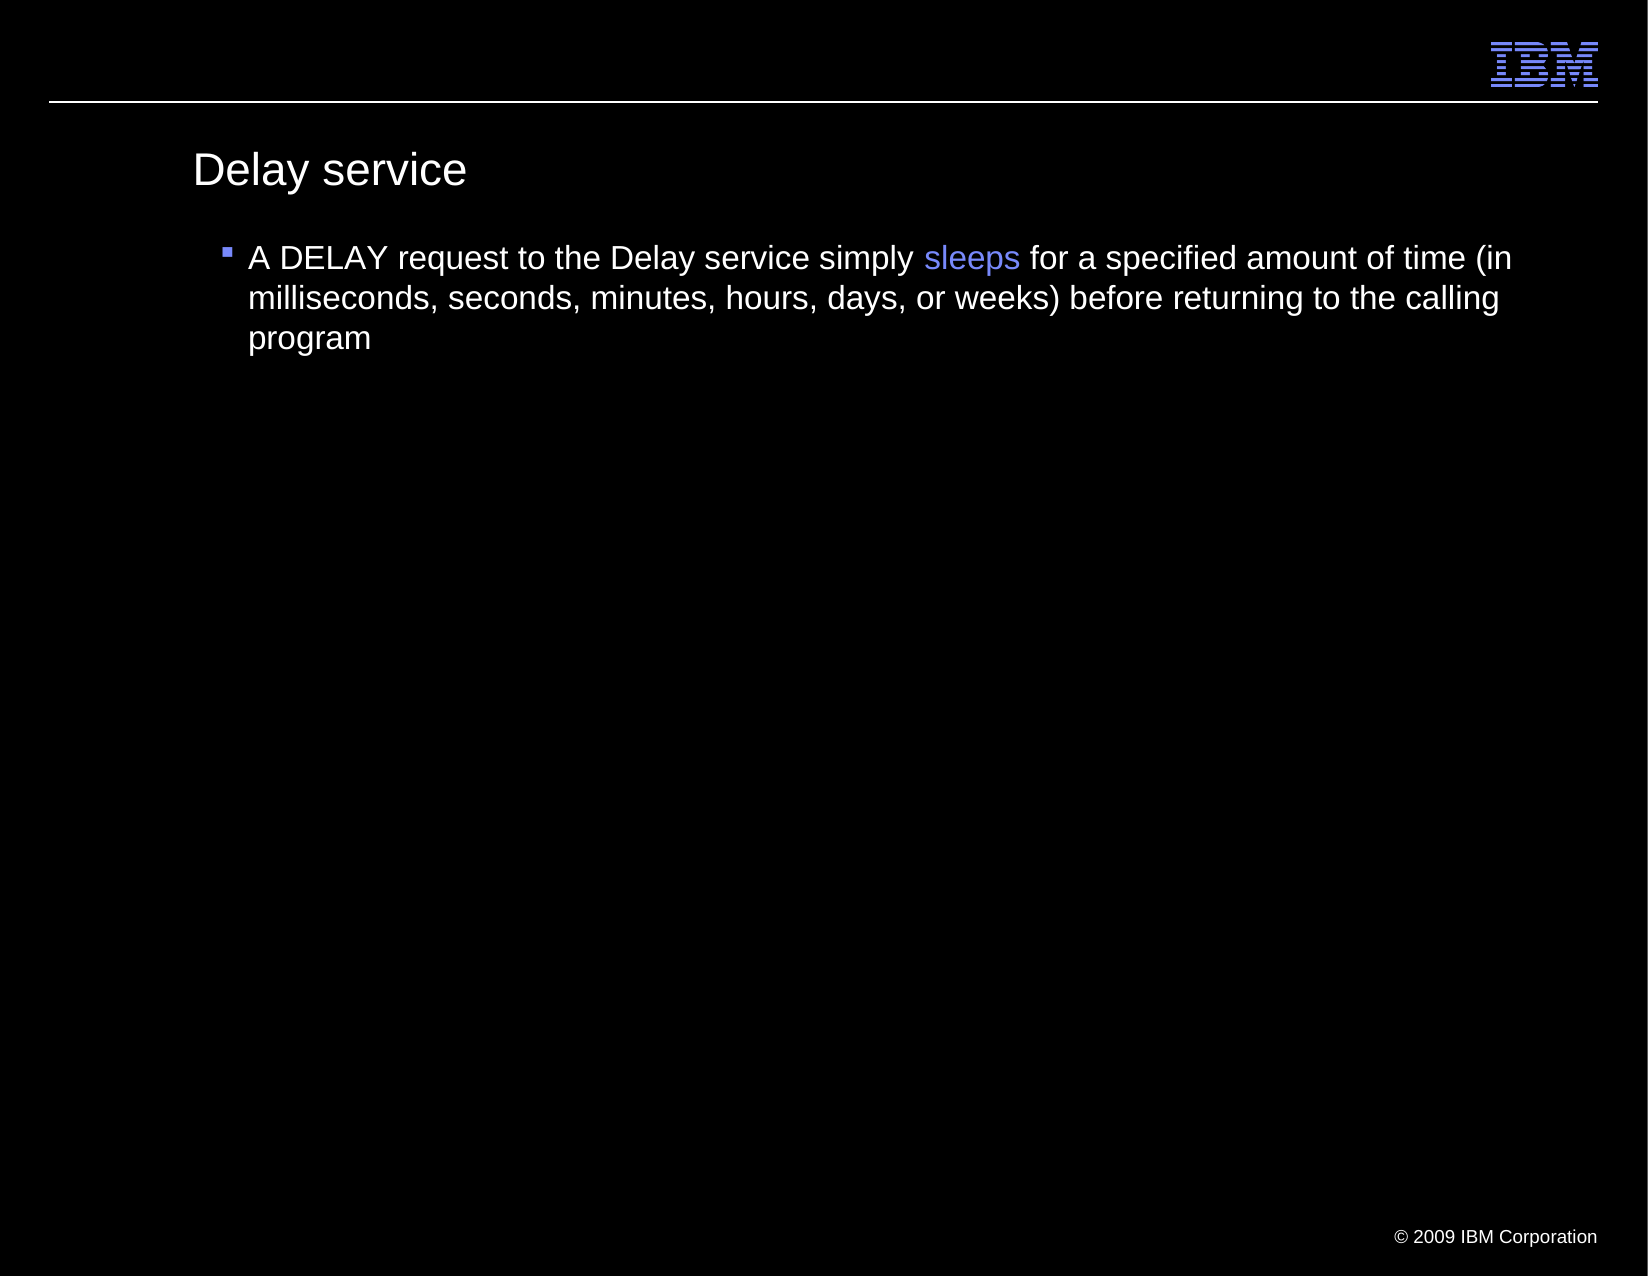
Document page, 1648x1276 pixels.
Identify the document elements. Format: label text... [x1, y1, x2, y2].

text_box A DELAY request to the Delay service simply sleeps for a specified amount of time (in milliseconds, seconds, minutes, hours, days, or weeks) before returning to the calling program [219, 236, 1570, 357]
title Delay service [175, 137, 1648, 231]
picture [1491, 42, 1598, 87]
